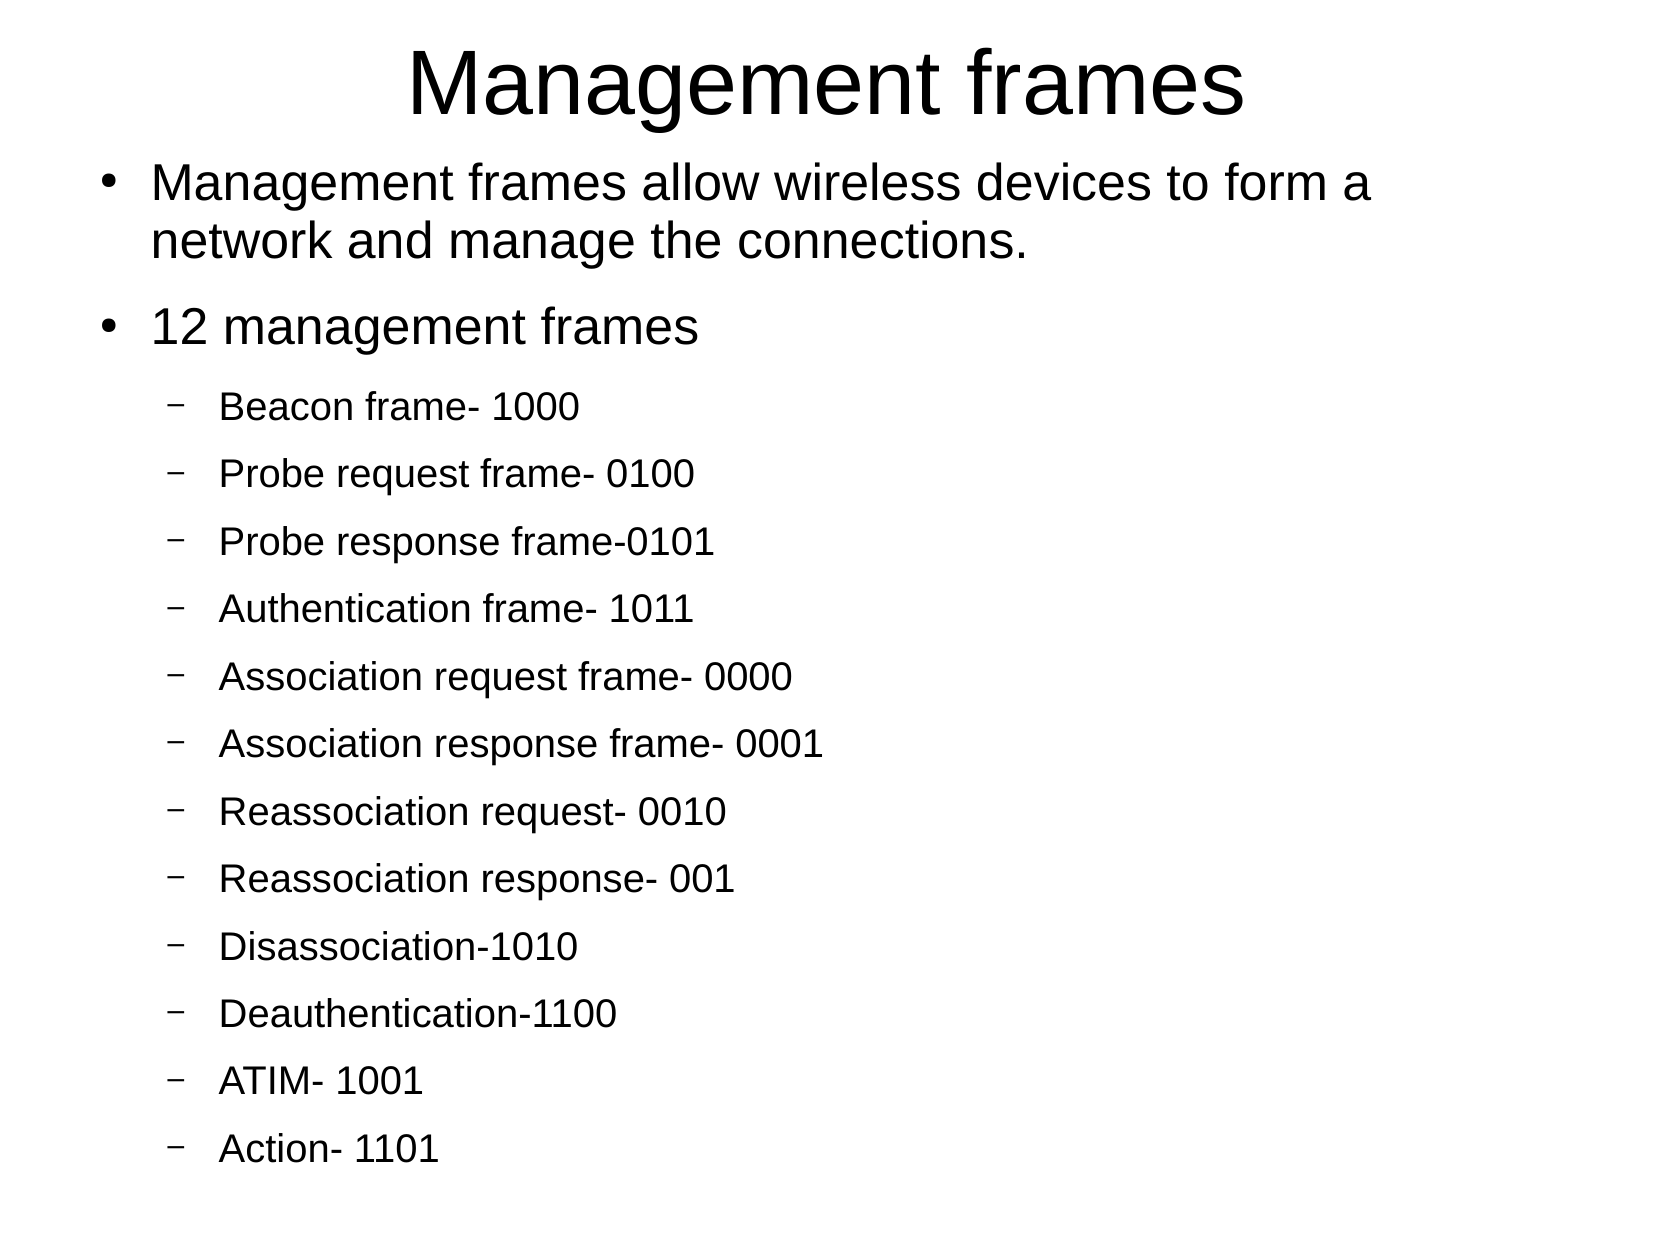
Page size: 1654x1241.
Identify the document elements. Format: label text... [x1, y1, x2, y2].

title Management frames [82, 23, 1571, 142]
list Management frames allow wireless devices to form a network and manage the connections. 12 management frames Beacon frame- 1000 Probe request frame- 0100 Probe response frame-0101 Authentication frame- 1011 Association request frame- 0000 Association response frame- 0001 Reassociation request- 0010 Reassociation response- 001 Disassociation-1010 Deauthentication-1100 ATIM- 1001 Action- 1101 [82, 153, 1571, 1182]
